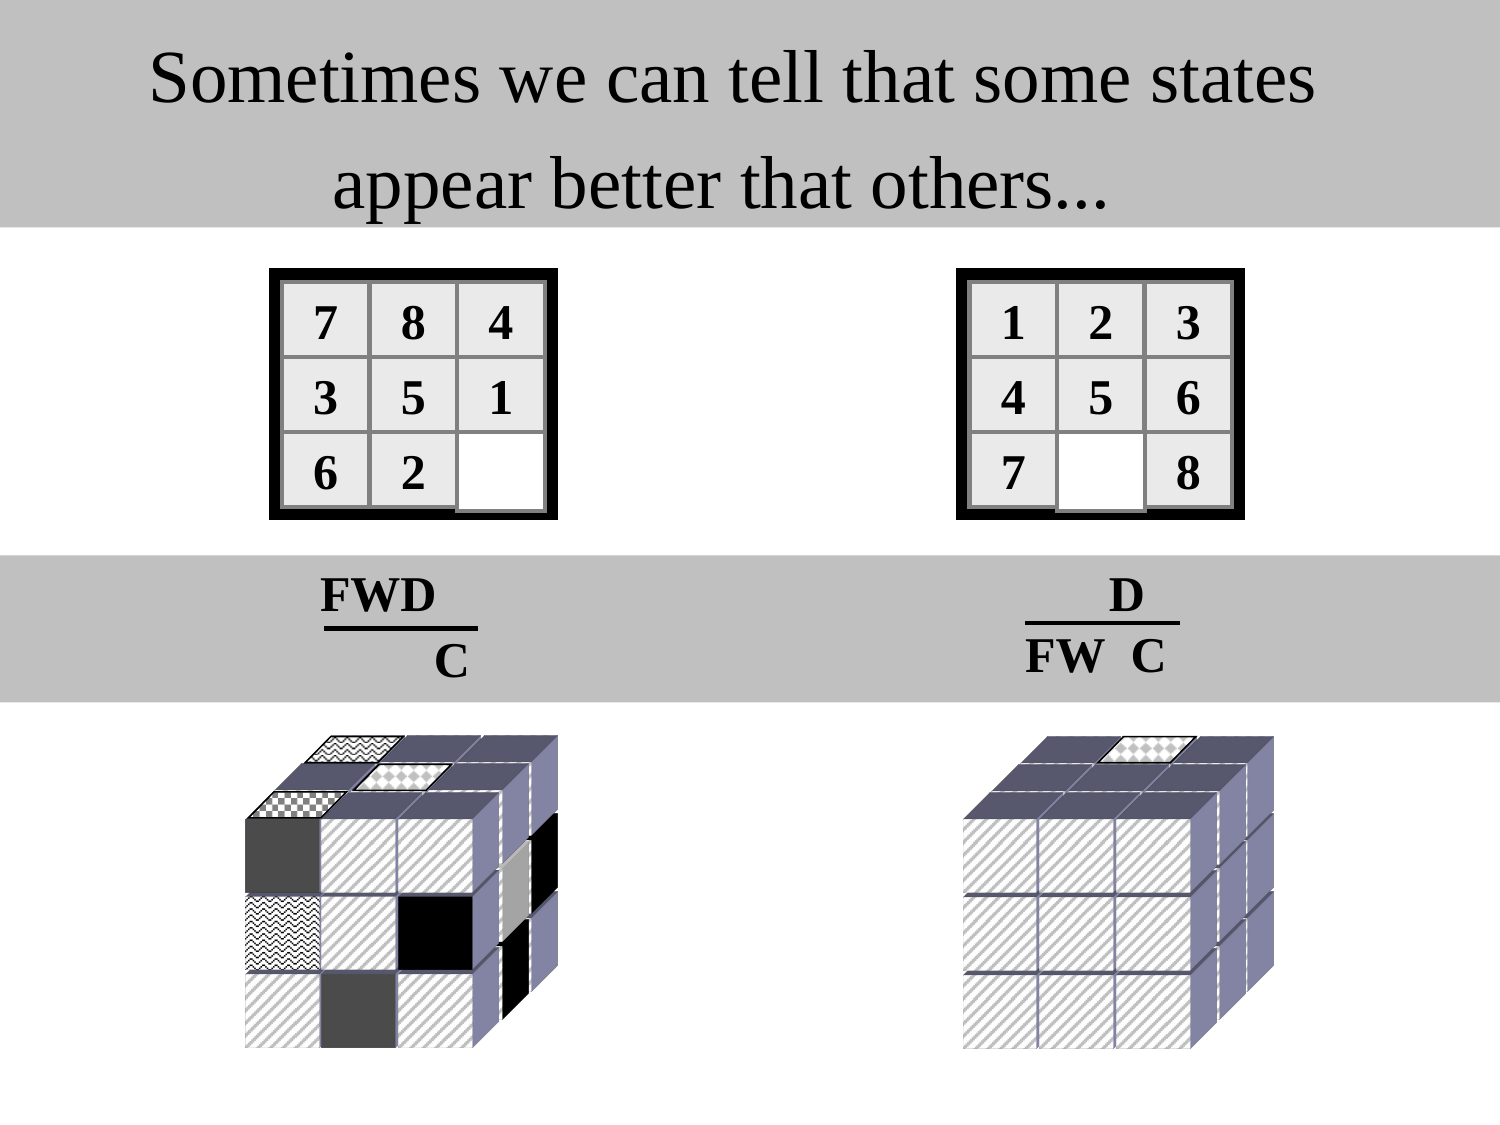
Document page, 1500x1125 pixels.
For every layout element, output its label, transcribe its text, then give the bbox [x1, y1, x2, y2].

text_box [1214, 869, 1219, 941]
text_box 8 [369, 281, 457, 356]
text_box [0, 0, 1500, 228]
text_box [322, 897, 395, 969]
text_box [963, 820, 1036, 892]
text_box [963, 898, 1036, 970]
text_box [322, 820, 395, 892]
text_box 3 [281, 356, 369, 431]
text_box 8 [1145, 431, 1233, 508]
text_box [246, 897, 319, 969]
text_box 5 [369, 356, 457, 431]
text_box [399, 820, 472, 892]
text_box 4 [457, 281, 545, 356]
text_box [1040, 976, 1113, 1048]
text_box 4 [969, 356, 1057, 431]
text_box [246, 820, 319, 892]
text_box D [1093, 625, 1160, 629]
text_box 2 [369, 431, 457, 508]
text_box D [1093, 553, 1160, 621]
text_box [1117, 976, 1190, 1048]
text_box 6 [281, 431, 369, 508]
text_box 6 [1144, 356, 1233, 431]
text_box 7 [281, 281, 369, 356]
title Sometimes we can tell that some states appear better that others... [95, 33, 1371, 221]
text_box [305, 736, 454, 795]
text_box [399, 897, 472, 969]
text_box [269, 269, 558, 520]
text_box 3 [1144, 281, 1233, 356]
text_box FW C [1010, 615, 1182, 691]
text_box [1214, 947, 1219, 1019]
text_box [1117, 820, 1190, 892]
text_box 1 [457, 356, 545, 431]
text_box [496, 869, 502, 942]
text_box [957, 269, 1245, 520]
text_box 5 [1057, 356, 1144, 431]
text_box 7 [969, 431, 1057, 508]
text_box [246, 975, 319, 1047]
text_box [1040, 898, 1113, 970]
text_box [248, 791, 348, 818]
text_box [1117, 898, 1190, 970]
text_box [963, 976, 1036, 1048]
text_box [0, 555, 1500, 703]
text_box [1097, 736, 1196, 763]
text_box C [419, 619, 485, 696]
text_box [399, 975, 472, 1047]
text_box 1 [969, 281, 1057, 356]
text_box [1040, 820, 1113, 892]
text_box FWD [305, 553, 452, 629]
text_box [429, 791, 502, 863]
text_box 2 [1057, 281, 1144, 356]
text_box [322, 975, 395, 1047]
